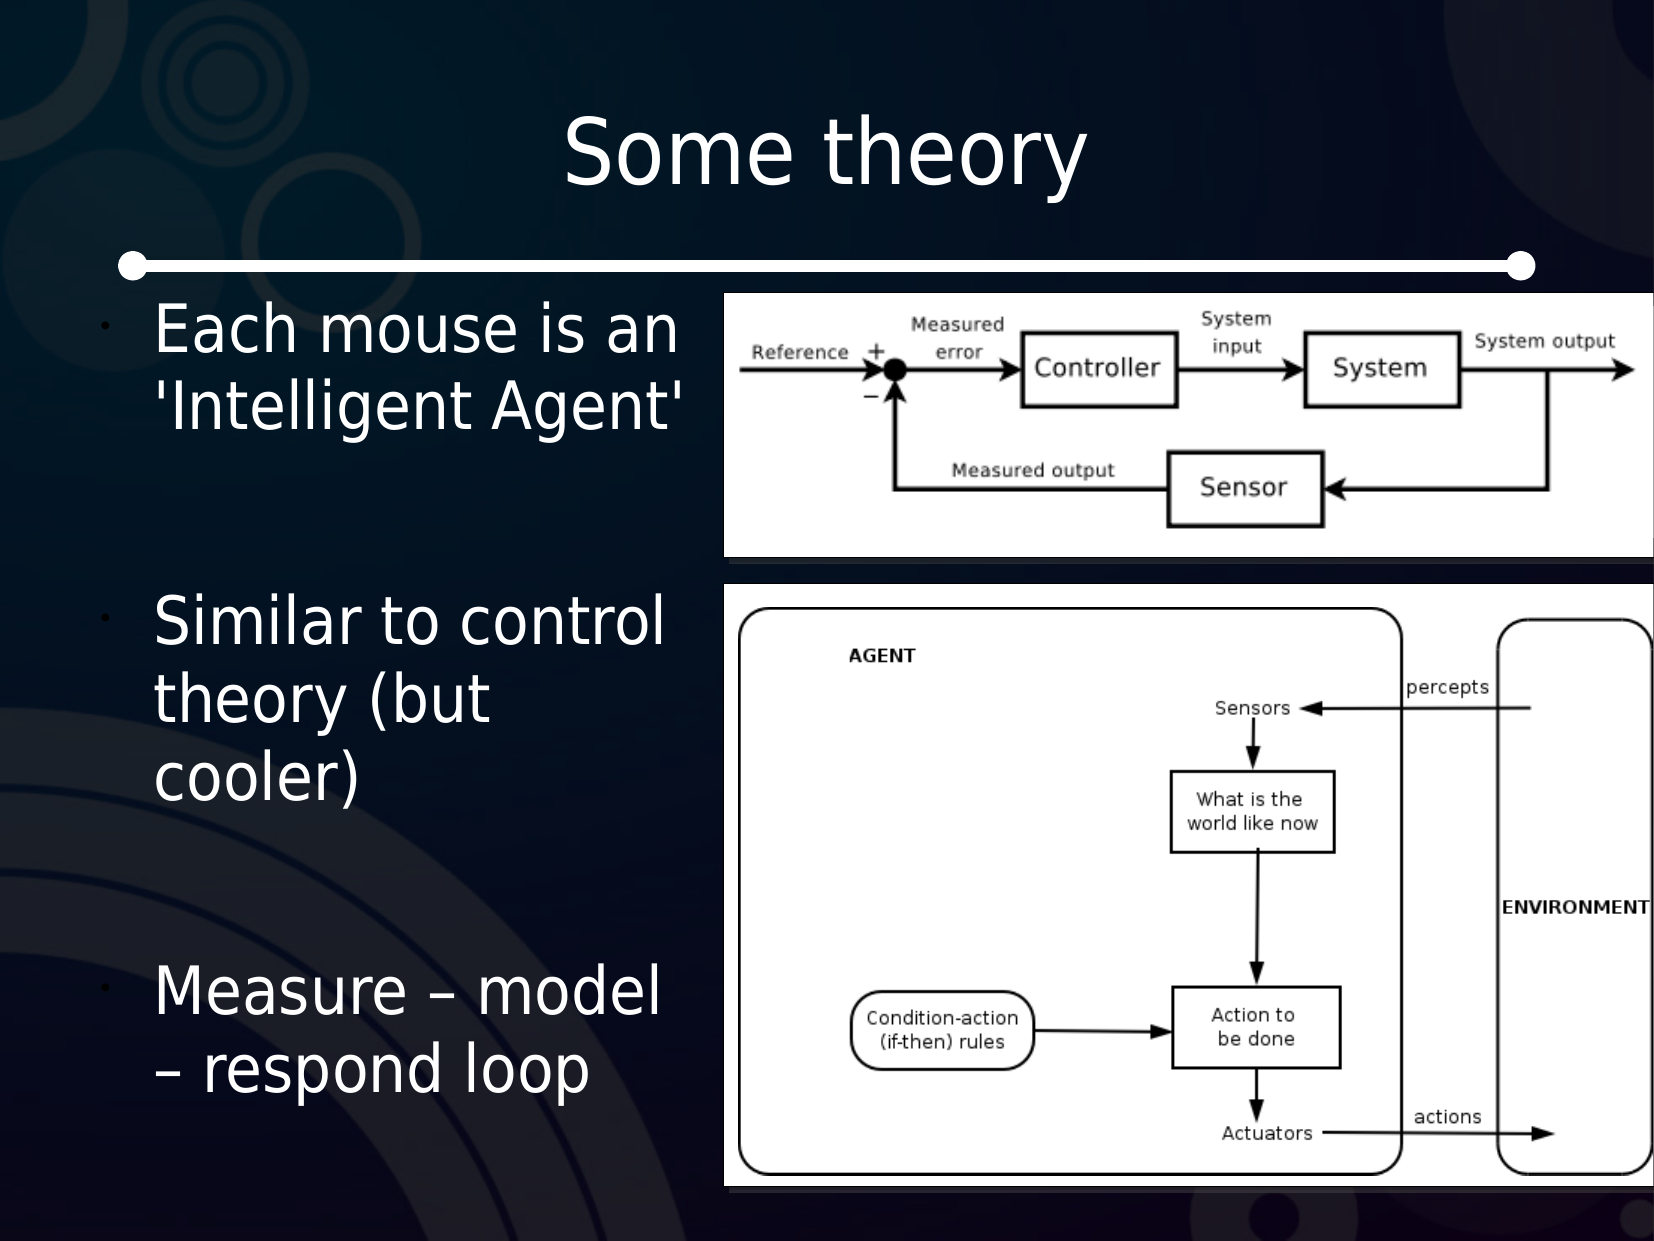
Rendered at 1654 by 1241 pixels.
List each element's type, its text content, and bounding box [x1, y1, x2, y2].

text_box [723, 583, 1654, 1187]
picture [738, 607, 1653, 1176]
list Each mouse is an 'Intelligent Agent' Similar to control theory (but cooler) Measure – model – respond loop Plate balancing [82, 290, 709, 1241]
picture [738, 306, 1654, 538]
picture [0, 0, 1654, 1241]
title Some theory [82, 56, 1571, 250]
text_box [723, 292, 1654, 558]
